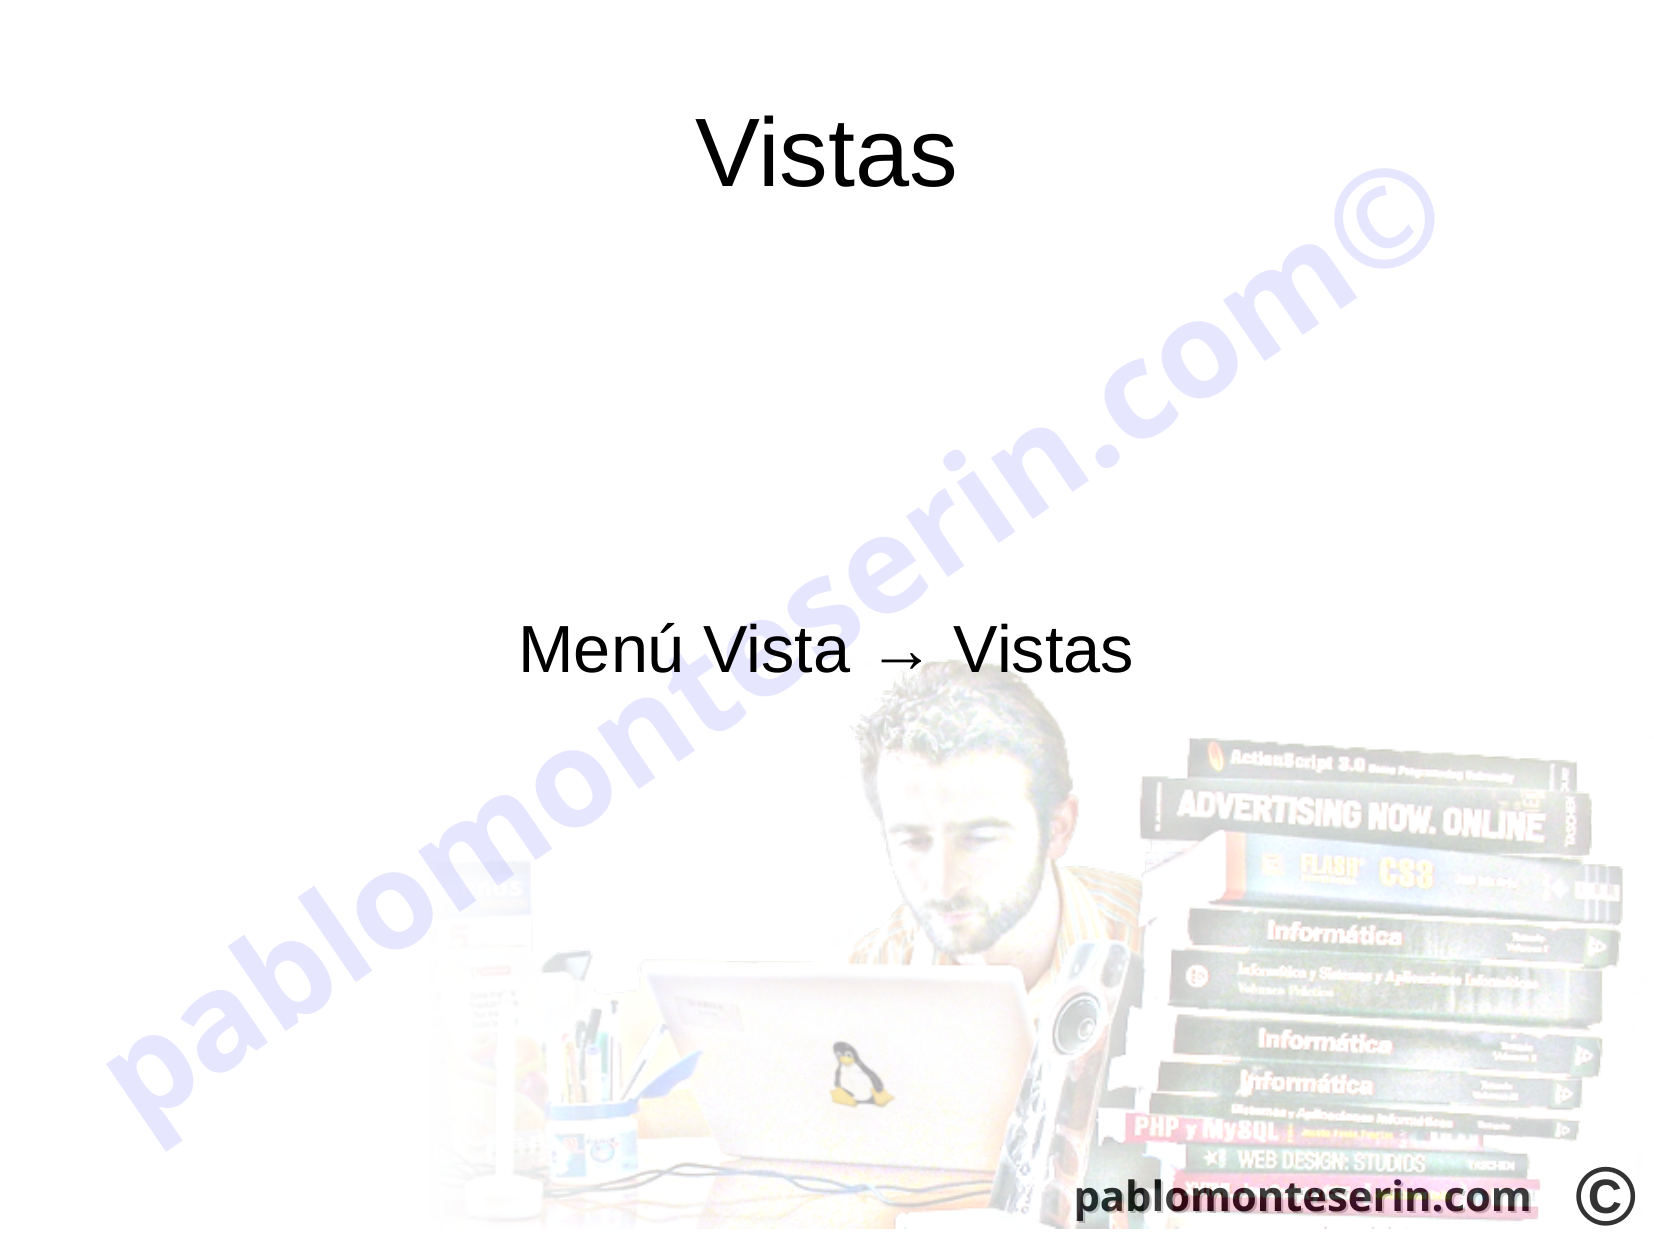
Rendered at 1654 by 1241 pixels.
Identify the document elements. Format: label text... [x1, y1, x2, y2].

picture [412, 640, 1654, 1229]
title Vistas [82, 49, 1571, 257]
subtitle Menú Vista → Vistas [82, 290, 1571, 1010]
